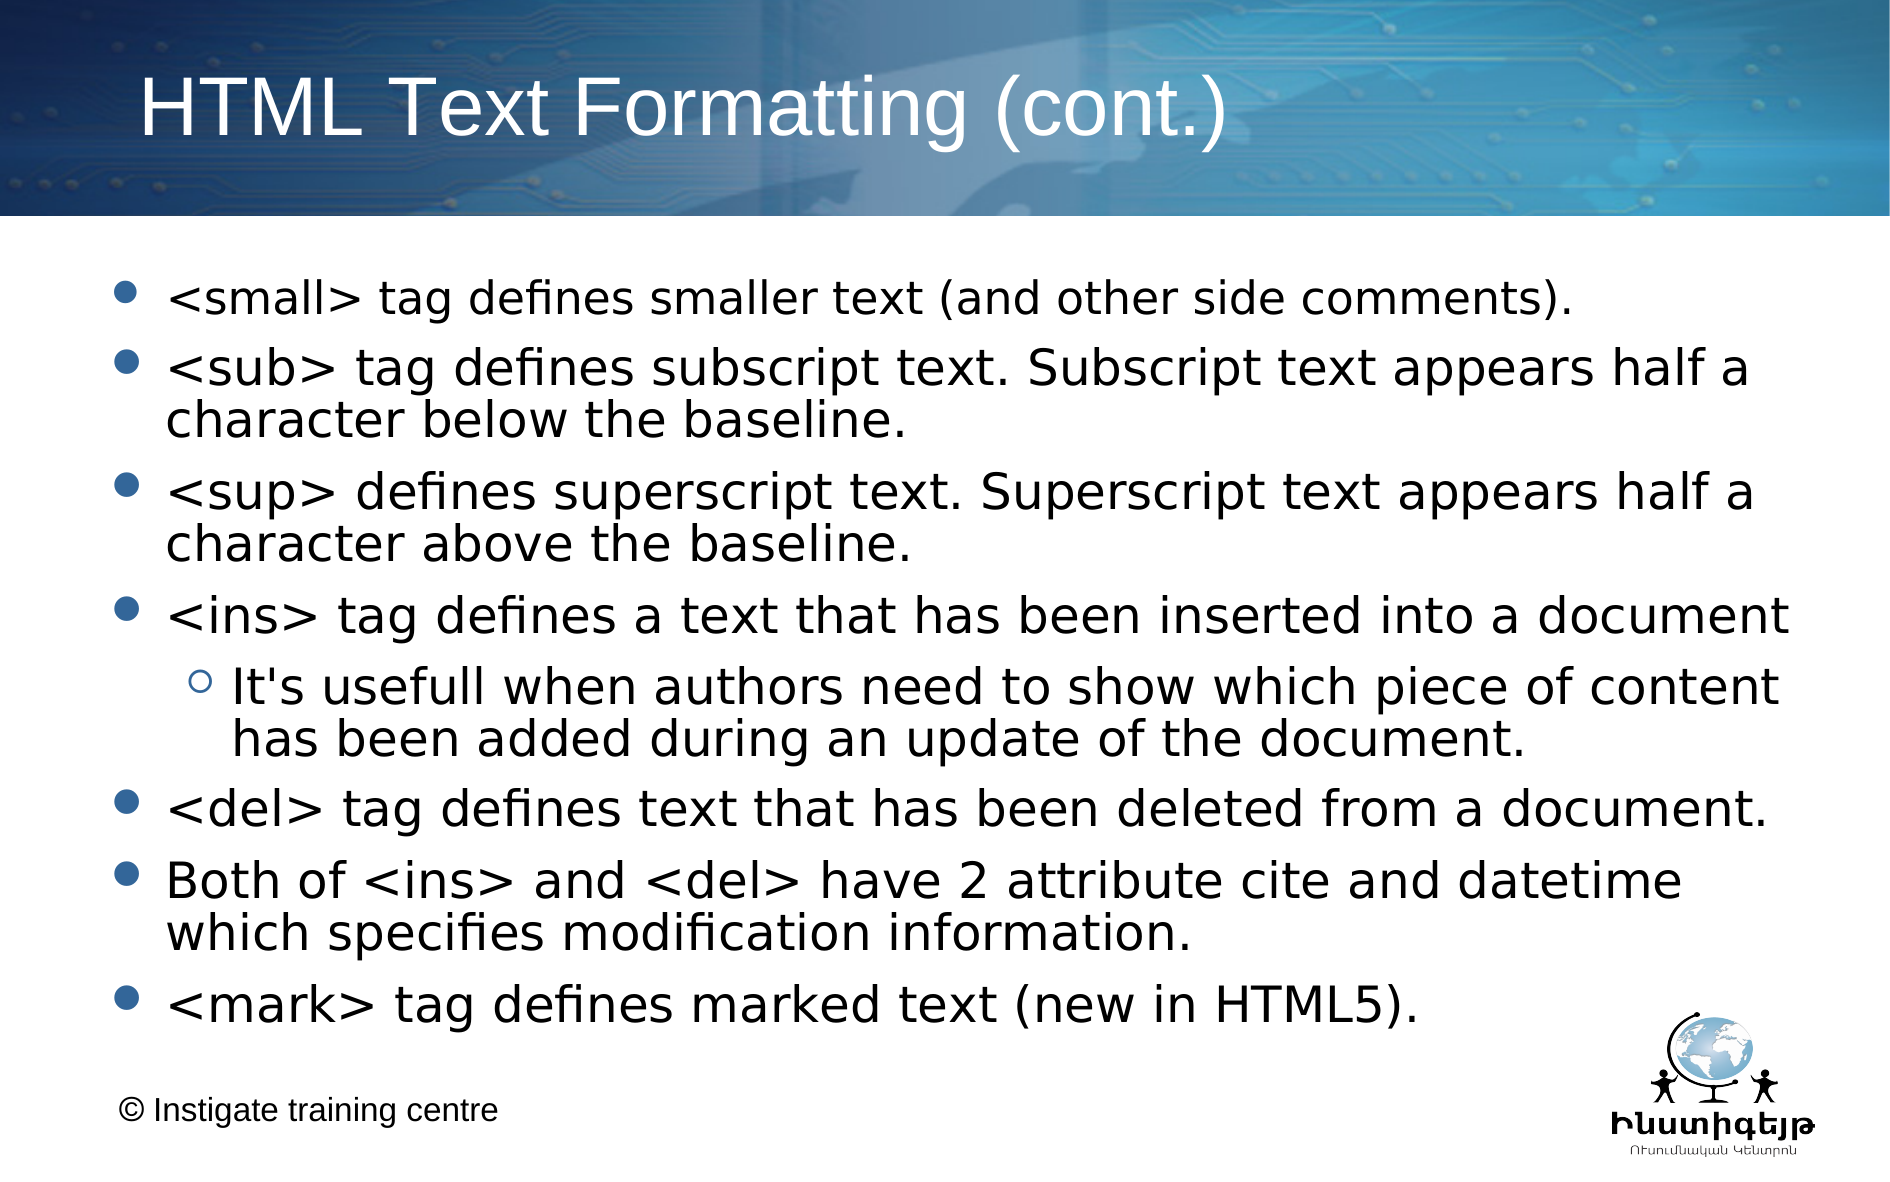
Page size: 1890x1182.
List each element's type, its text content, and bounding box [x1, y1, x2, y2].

picture [0, 0, 1890, 216]
picture [1612, 1012, 1815, 1157]
list <small> tag defines smaller text (and other side comments). <sub> tag defines subscript text. Subscript text appears half a character below the baseline. <sup> defines superscript text. Superscript text appears half a character above the baseline. <ins> tag defines a text that has been inserted into a document It's usefull when authors need to show which piece of content has been added during an update of the document. <del> tag defines text that has been deleted from a document. Both of <ins> and <del> have 2 attribute cite and datetime which specifies modification information. <mark> tag defines marked text (new in HTML5). [110, 276, 1801, 303]
text_box HTML Text Formatting (cont.) [138, 82, 1801, 95]
